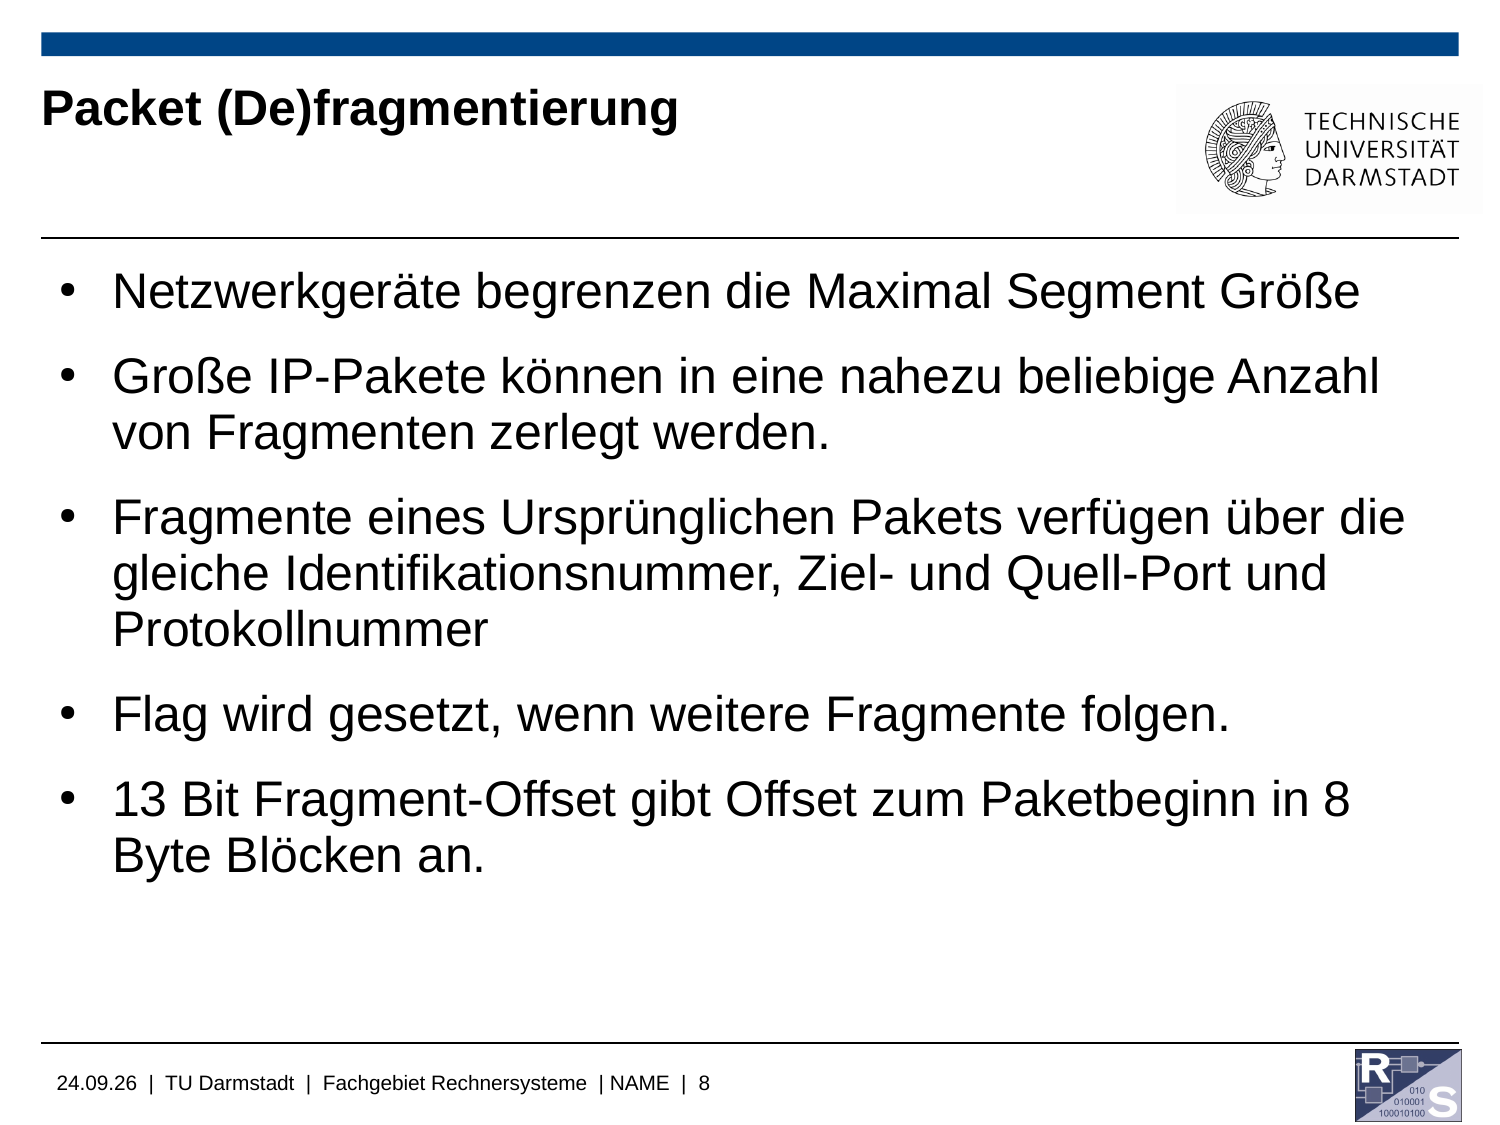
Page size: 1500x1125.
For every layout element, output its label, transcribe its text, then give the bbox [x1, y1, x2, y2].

picture [1355, 1049, 1462, 1122]
list Netzwerkgeräte begrenzen die Maximal Segment Größe Große IP-Pakete können in eine nahezu beliebige Anzahl von Fragmenten zerlegt werden. Fragmente eines Ursprünglichen Pakets verfügen über die gleiche Identifikationsnummer, Ziel- und Quell-Port und Protokollnummer Flag wird gesetzt, wenn weitere Fragmente folgen. 13 Bit Fragment-Offset gibt Offset zum Paketbeginn in 8 Byte Blöcken an. [41, 263, 1455, 1032]
title Packet (De)fragmentierung [41, 32, 1131, 183]
